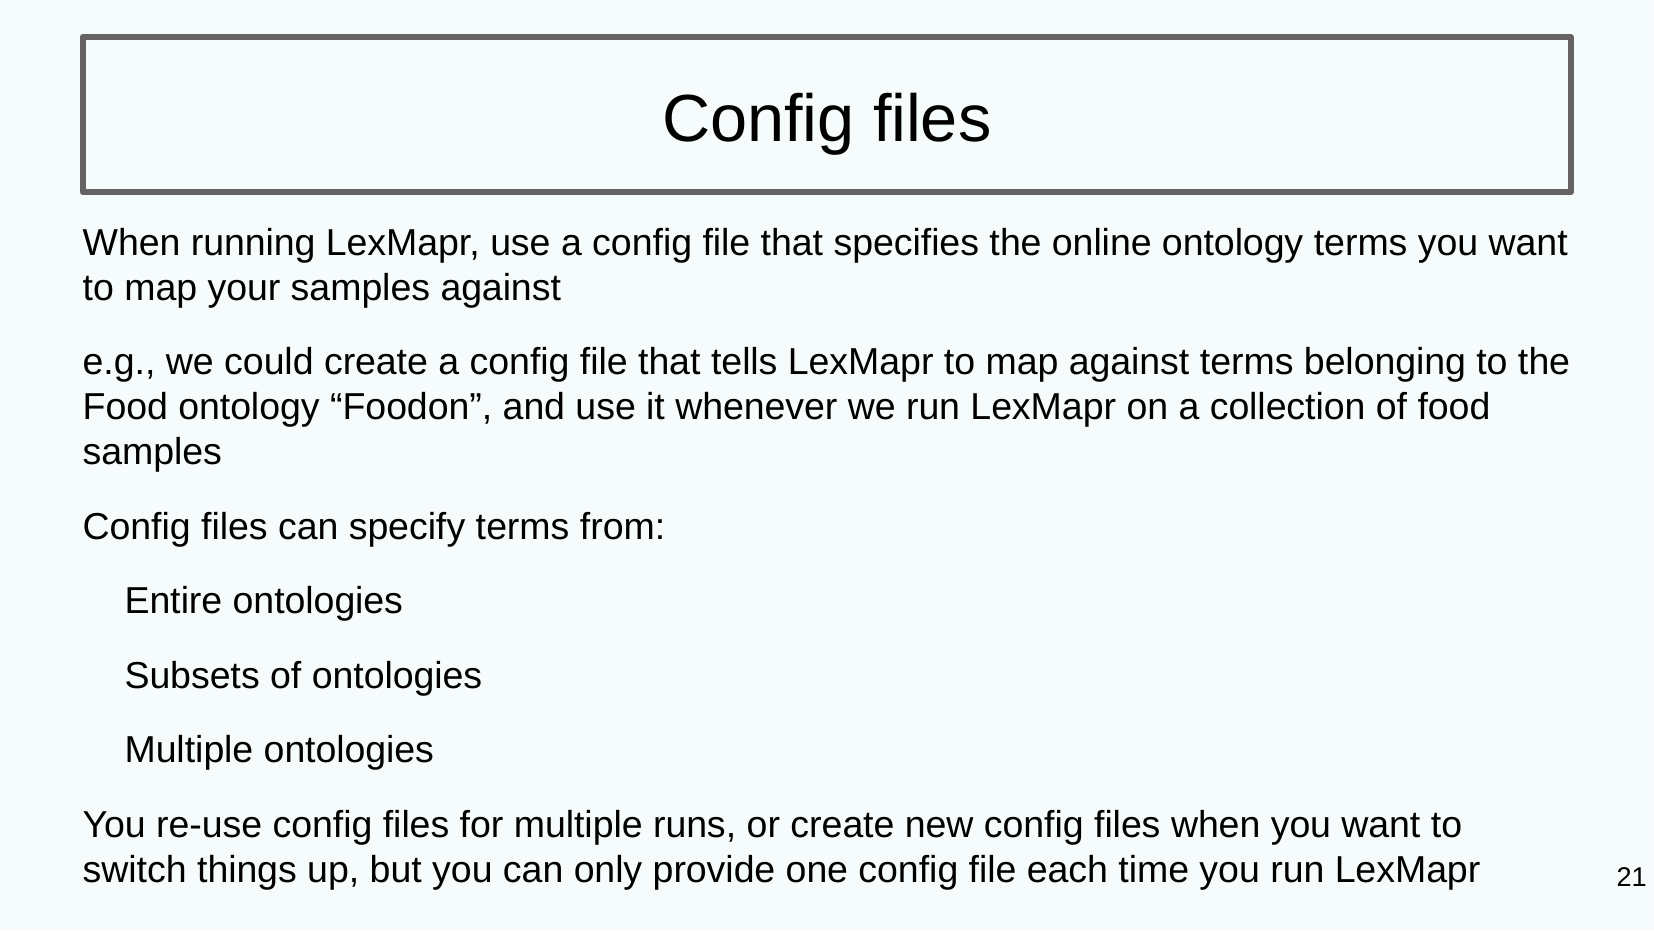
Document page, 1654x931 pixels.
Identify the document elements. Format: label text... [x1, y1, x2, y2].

slide_number <number> [1547, 859, 1647, 931]
text_box Config files [82, 37, 1571, 193]
text_box When running LexMapr, use a config file that specifies the online ontology terms you want to map your samples against e.g., we could create a config file that tells LexMapr to map against terms belonging to the Food ontology “Foodon”, and use it whenever we run LexMapr on a collection of food samples Config files can specify terms from: Entire ontologies Subsets of ontologies Multiple ontologies You re-use config files for multiple runs, or create new config files when you want to switch things up, but you can only provide one config file each time you run LexMapr [82, 217, 1571, 757]
